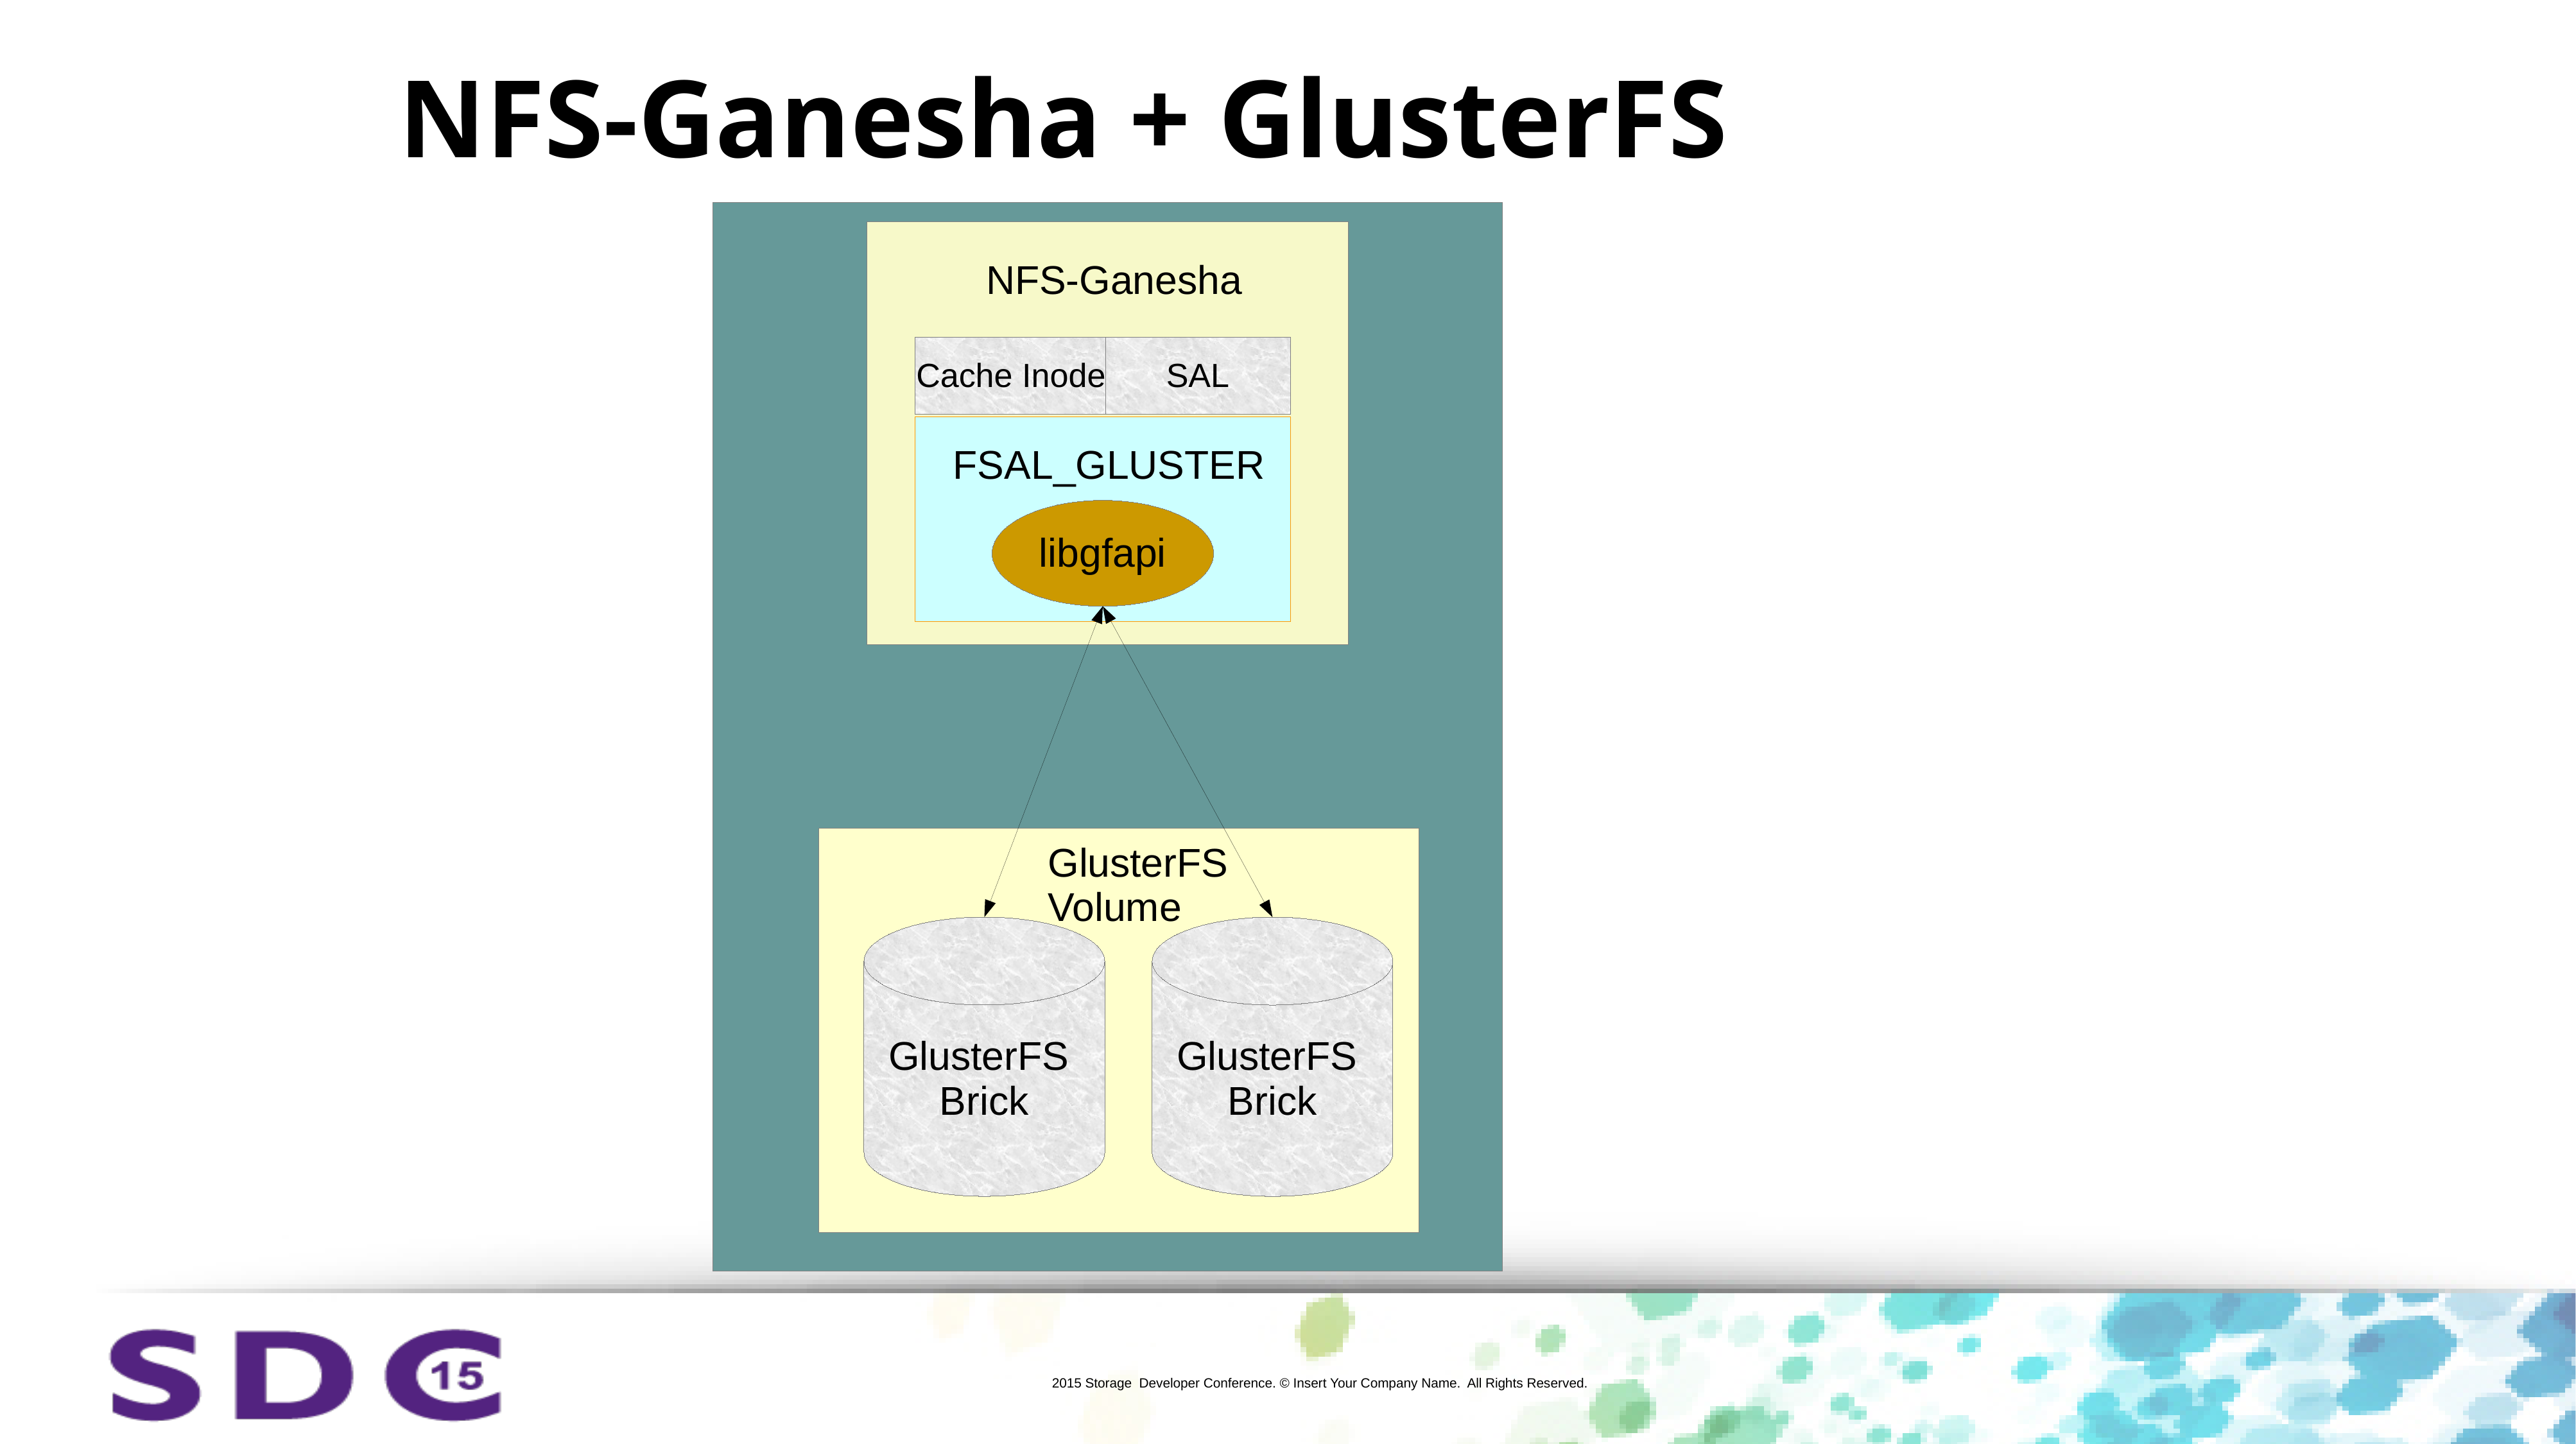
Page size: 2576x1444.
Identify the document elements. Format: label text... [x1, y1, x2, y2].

text_box NFS-Ganesha + GlusterFS [390, 38, 2056, 343]
text_box [985, 610, 1227, 921]
text_box [713, 343, 1503, 1271]
text_box GlusterFS Brick [863, 917, 1105, 1197]
text_box FSAL_GLUSTER [944, 393, 1291, 537]
text_box libgfapi [992, 537, 1214, 606]
picture [0, 994, 2576, 1444]
text_box SAL [1105, 343, 1291, 393]
text_box GlusterFS Volume [1038, 836, 1337, 935]
text_box Cache Inode [915, 343, 1105, 415]
text_box GlusterFS Brick [1152, 924, 1393, 1197]
